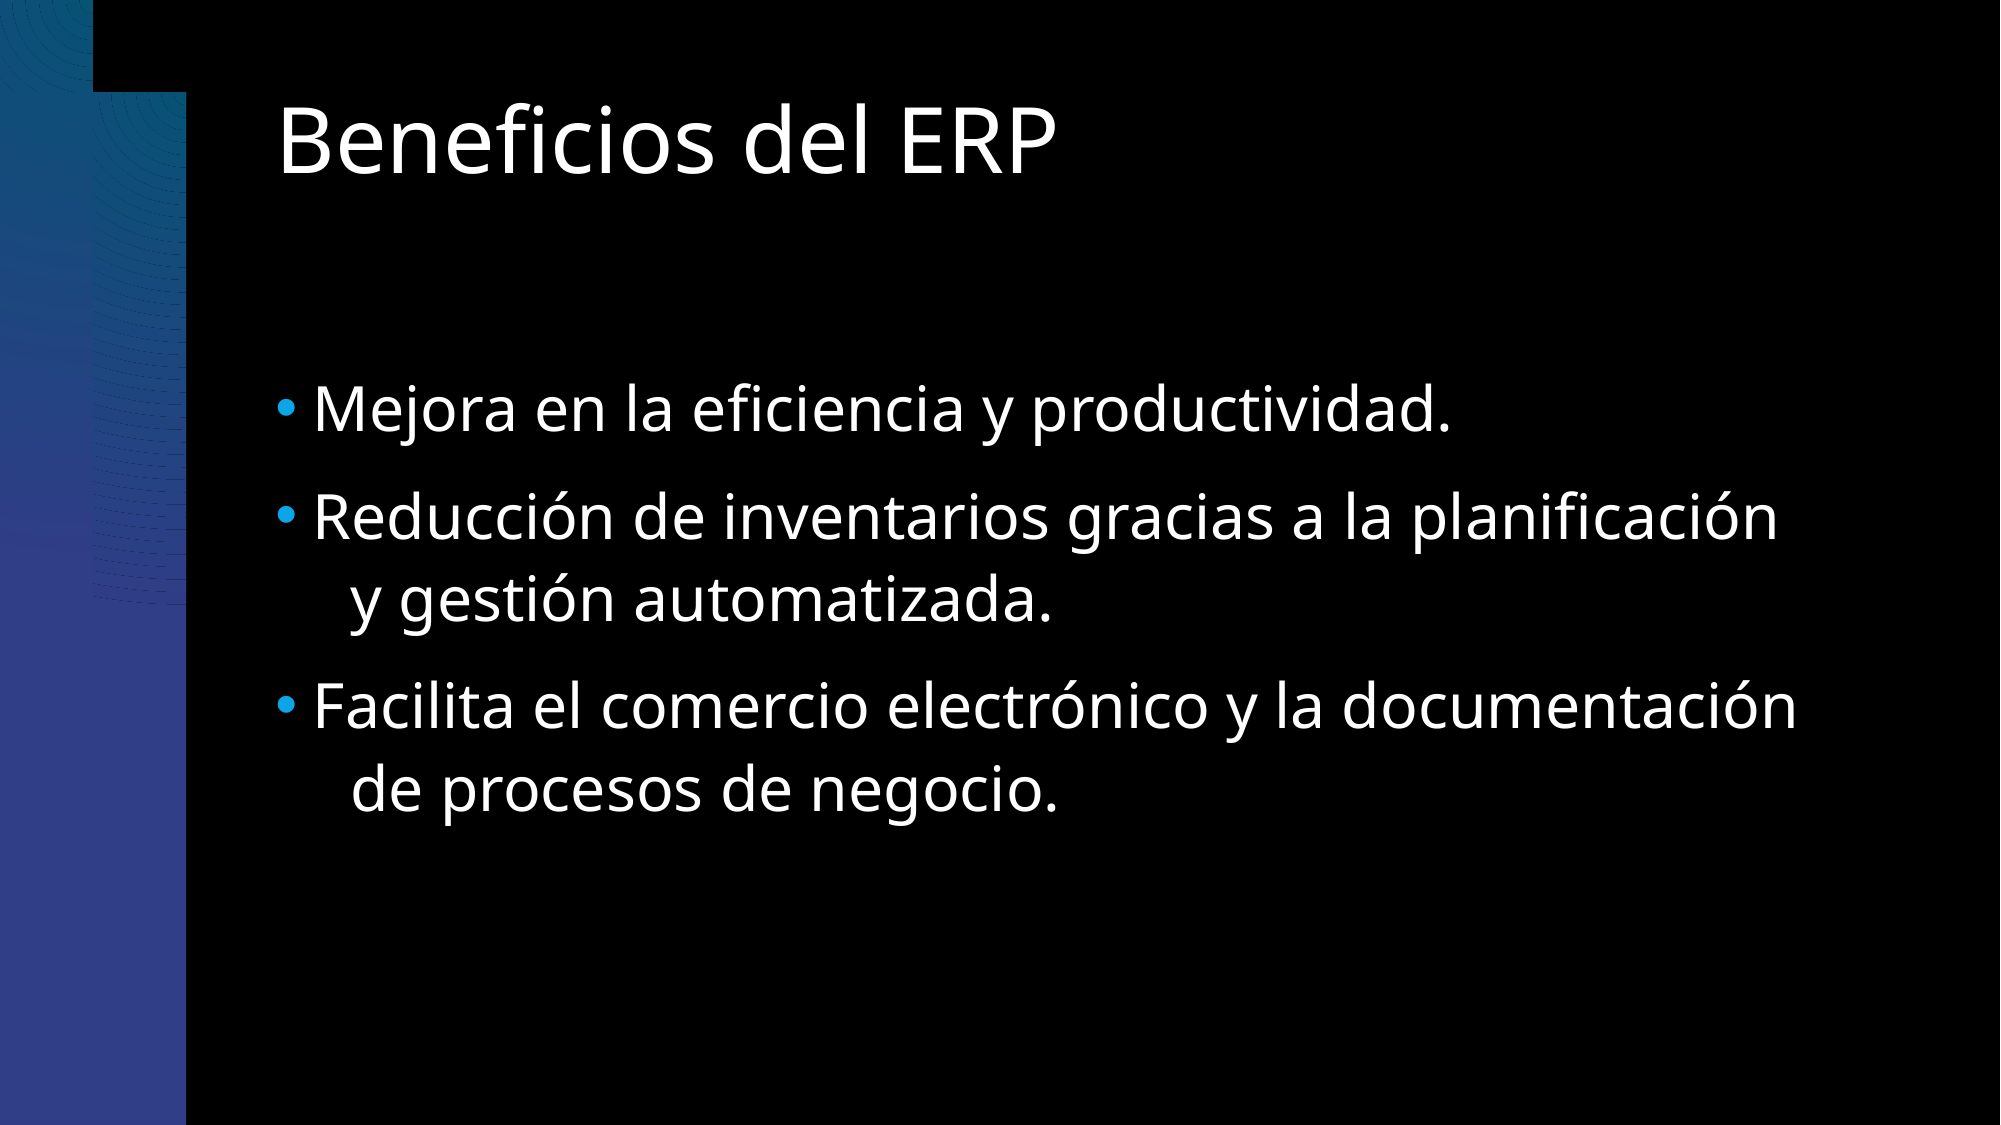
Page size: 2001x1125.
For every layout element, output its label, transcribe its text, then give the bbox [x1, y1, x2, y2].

title Beneficios del ERP [260, 74, 1817, 330]
list Mejora en la eficiencia y productividad. Reducción de inventarios gracias a la planificación y gestión automatizada. Facilita el comercio electrónico y la documentación de procesos de negocio. [260, 354, 1817, 999]
